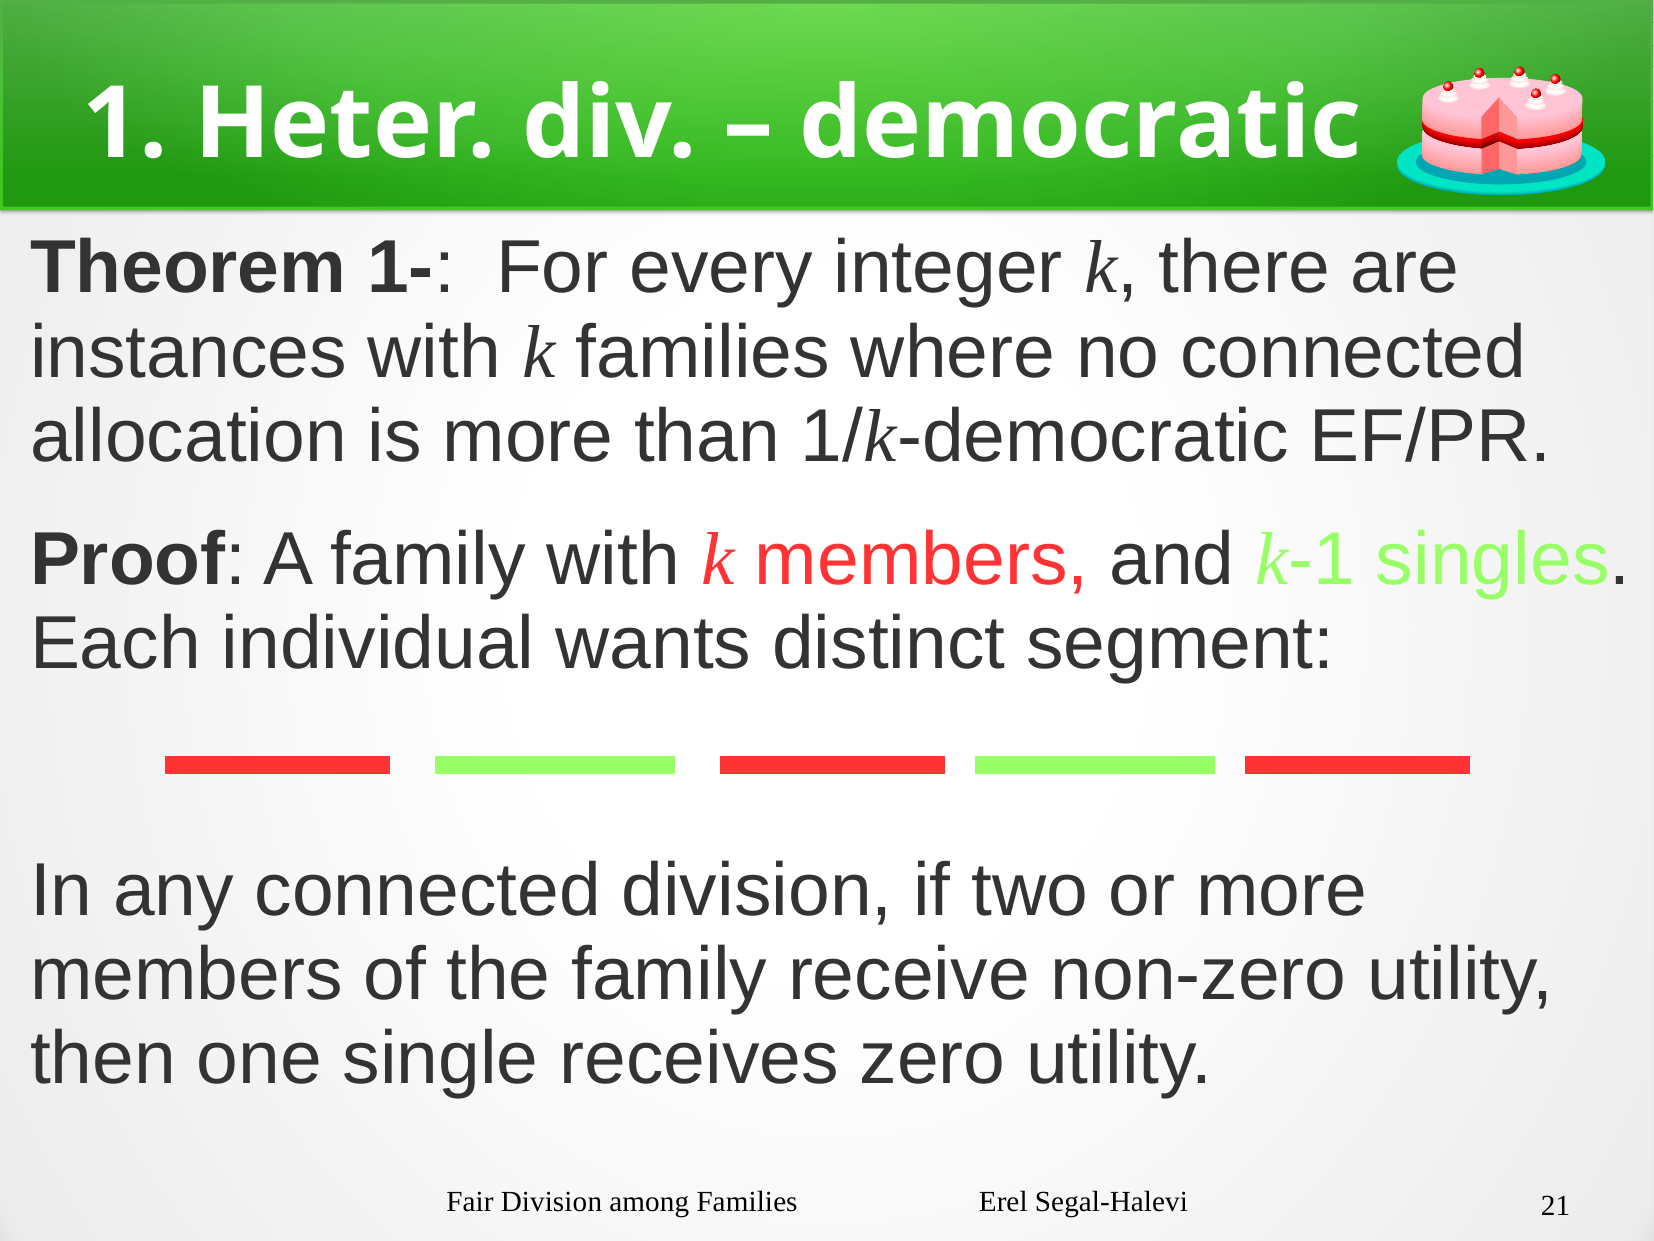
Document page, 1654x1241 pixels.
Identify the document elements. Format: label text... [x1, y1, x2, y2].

list Theorem 1-: For every integer k, there are instances with k families where no connected allocation is more than 1/k-democratic EF/PR. Proof: A family with k members, and k-1 singles. Each individual wants distinct segment: In any connected division, if two or more members of the family receive non-zero utility, then one single receives zero utility. [30, 225, 1636, 1126]
title 1. Heter. div. – democratic [82, 0, 1381, 255]
picture [1397, 66, 1606, 196]
